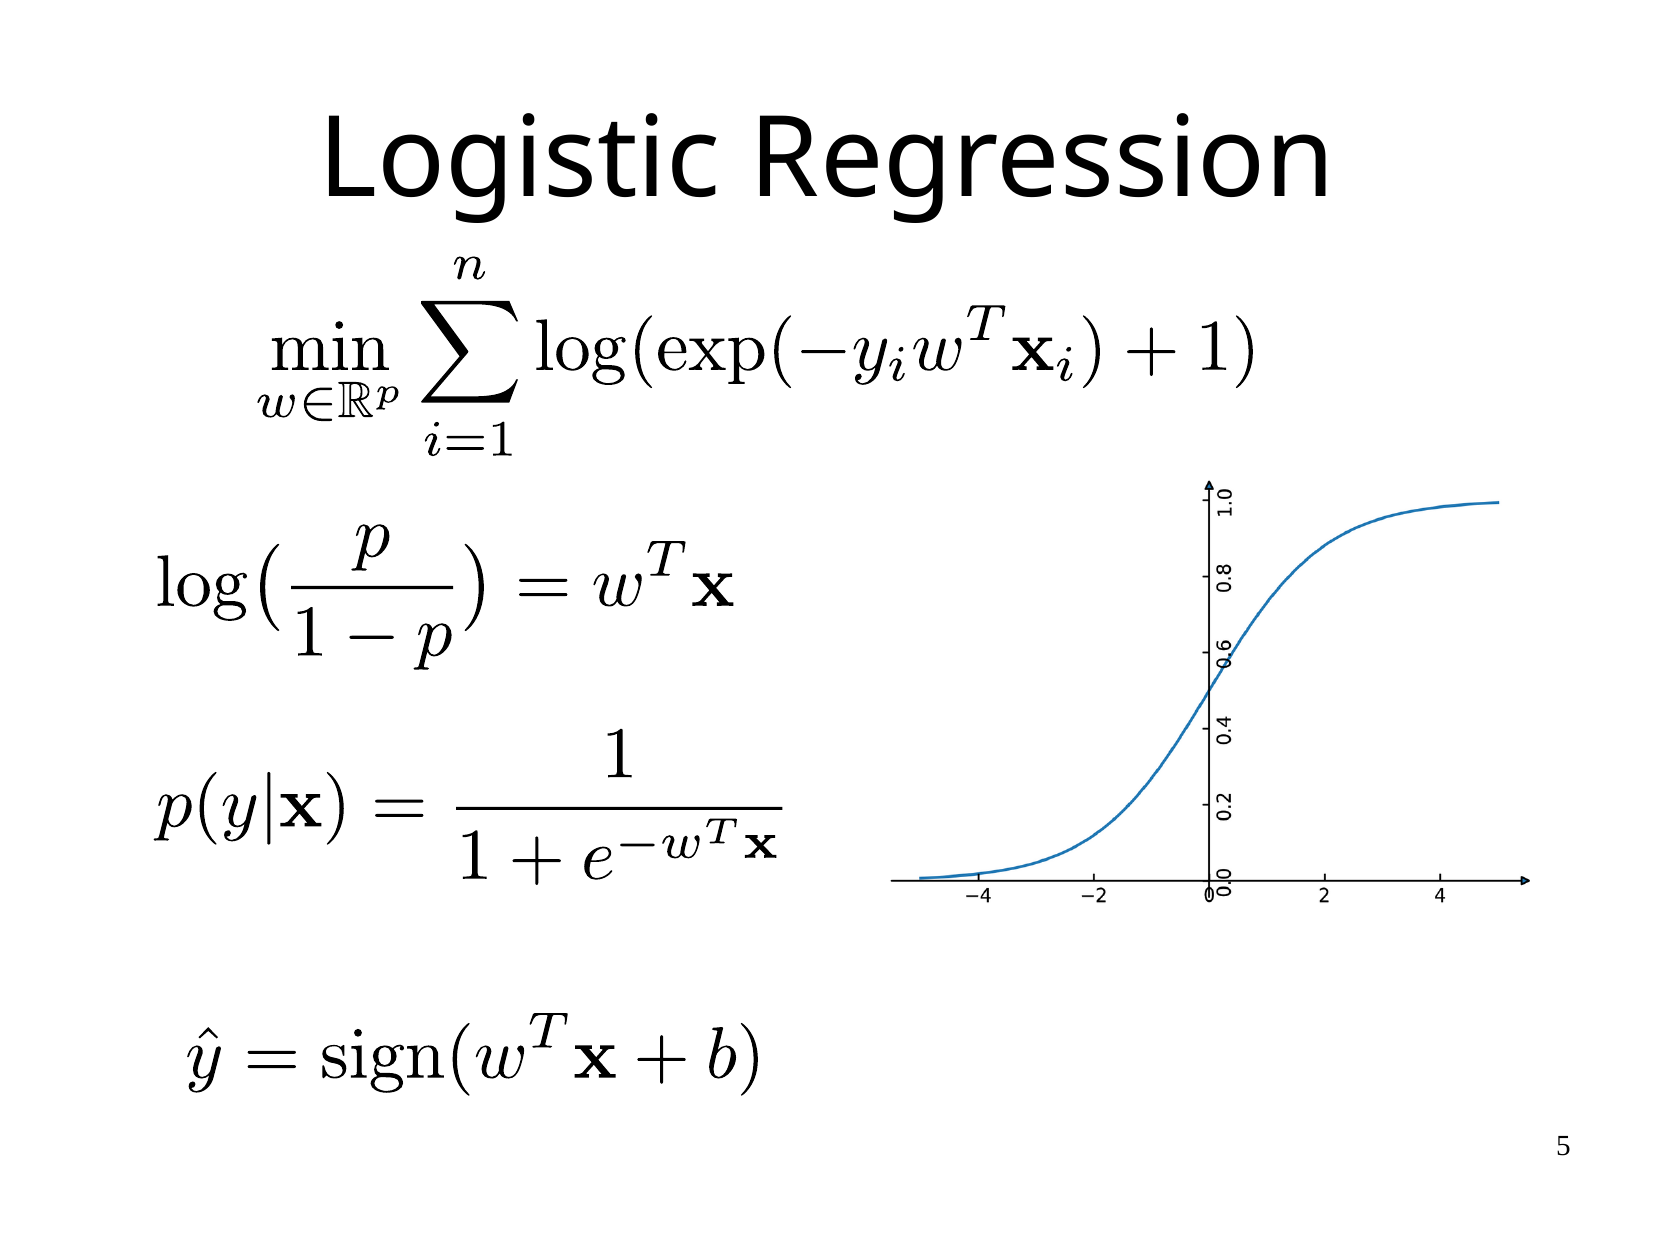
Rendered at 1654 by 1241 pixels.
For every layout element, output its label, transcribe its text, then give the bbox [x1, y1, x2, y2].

picture [840, 464, 1547, 916]
text_box [255, 256, 1261, 457]
text_box [153, 728, 783, 886]
title Logistic Regression [82, 49, 1571, 257]
text_box [155, 524, 736, 670]
text_box [185, 1012, 766, 1096]
